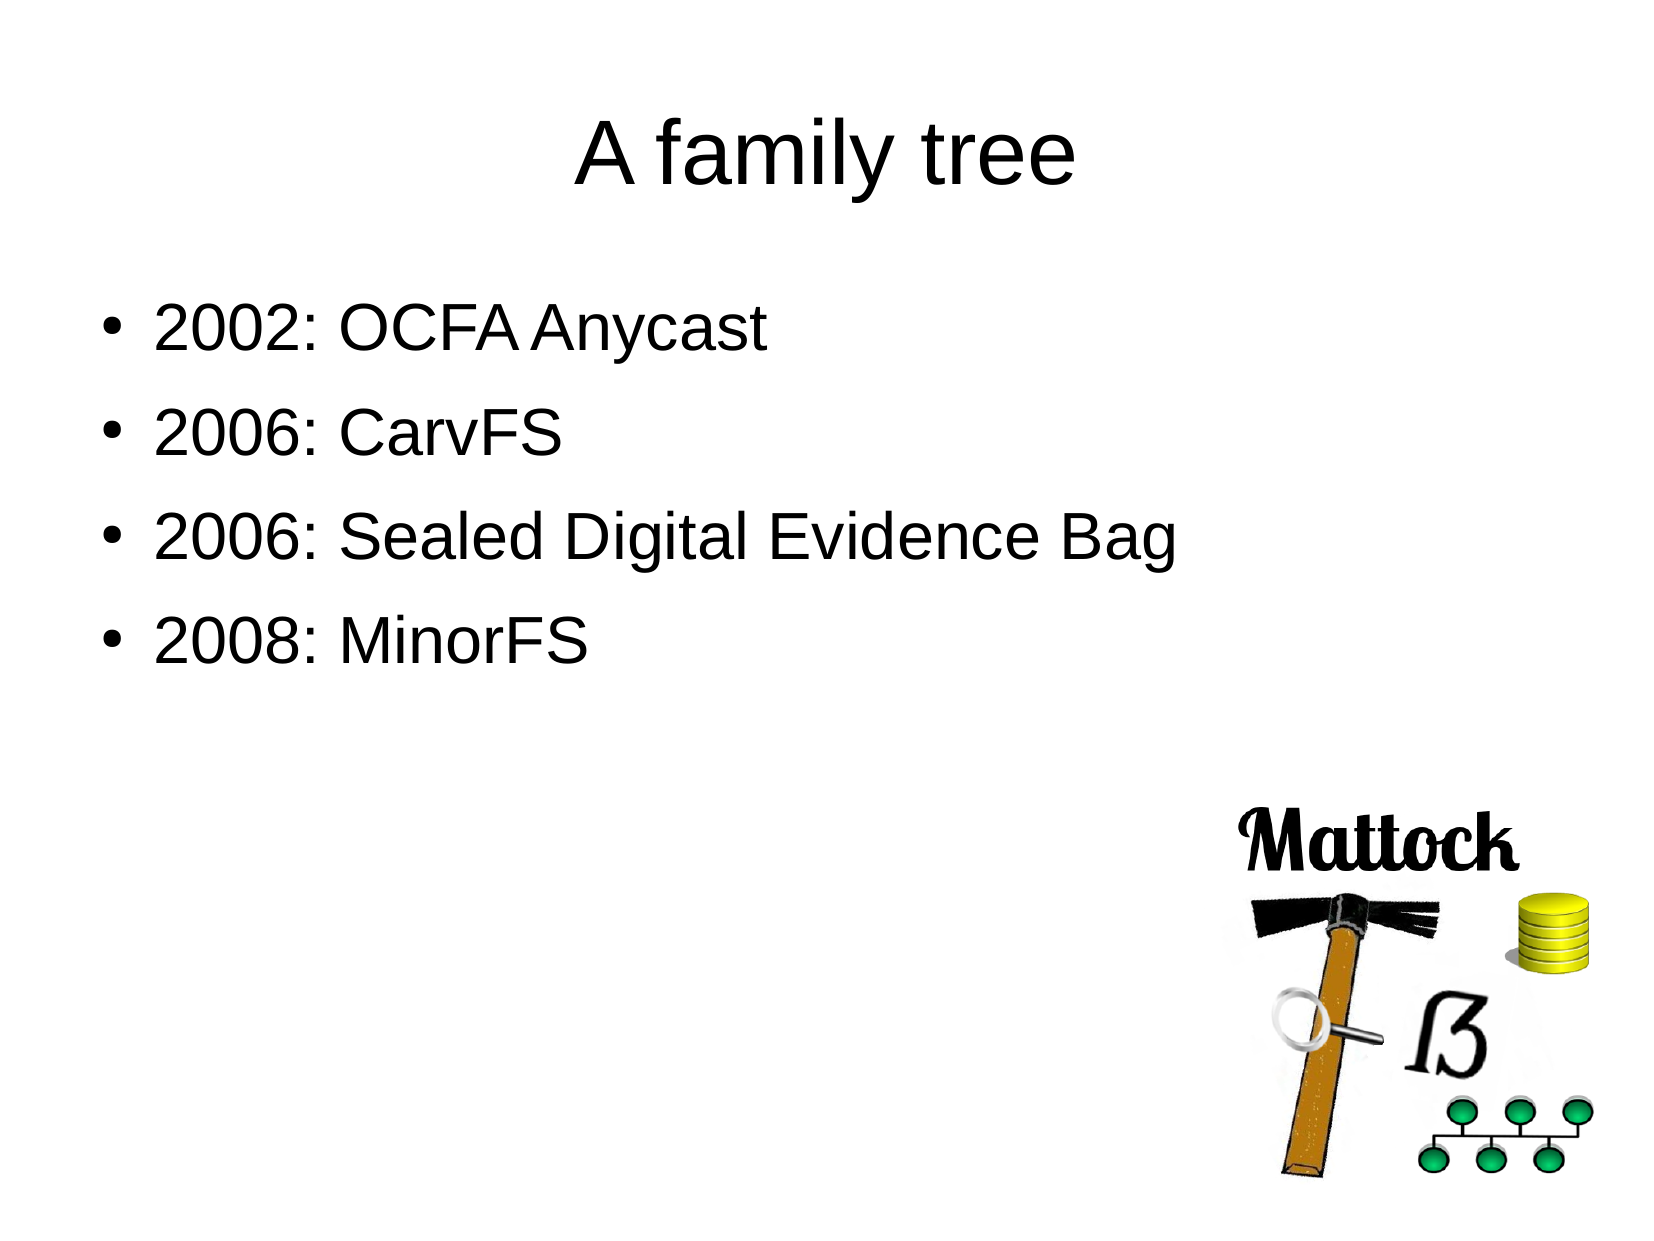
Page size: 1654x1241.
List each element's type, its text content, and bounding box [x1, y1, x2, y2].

picture [1200, 785, 1610, 1186]
list 2002: OCFA Anycast 2006: CarvFS 2006: Sealed Digital Evidence Bag 2008: MinorFS [82, 290, 1571, 1010]
title A family tree [82, 49, 1571, 257]
